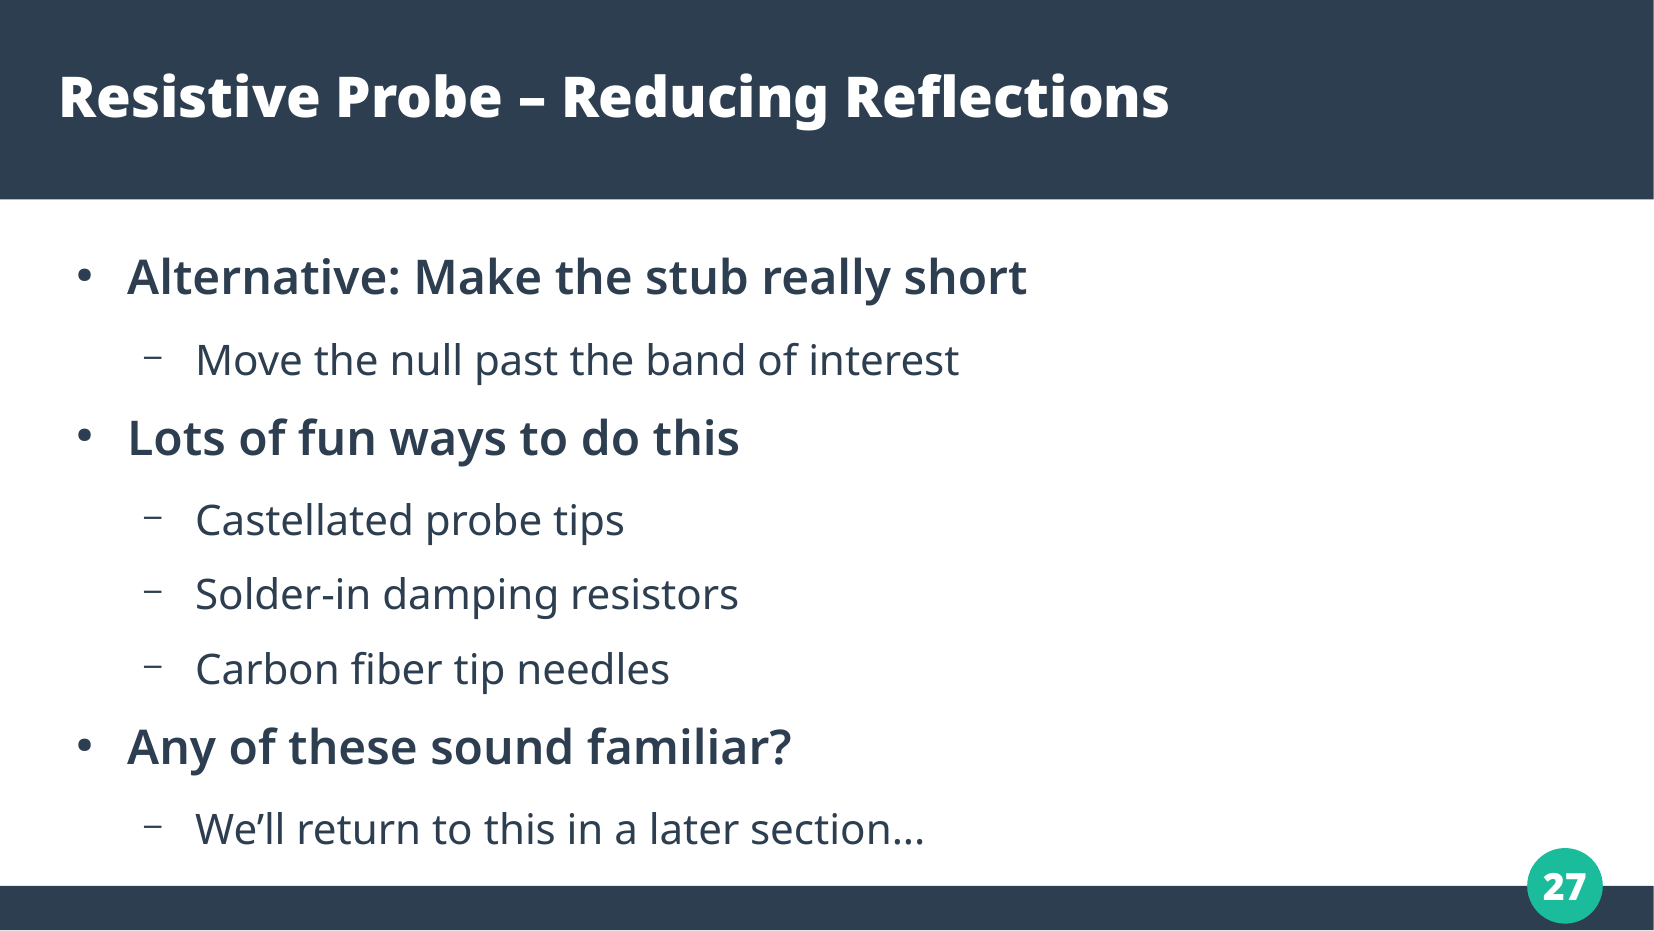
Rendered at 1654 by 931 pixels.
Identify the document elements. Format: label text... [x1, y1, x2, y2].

list Alternative: Make the stub really short Move the null past the band of interest Lots of fun ways to do this Castellated probe tips Solder-in damping resistors Carbon fiber tip needles Any of these sound familiar? We’ll return to this in a later section... [59, 243, 1595, 864]
title Resistive Probe – Reducing Reflections [59, 37, 1595, 155]
